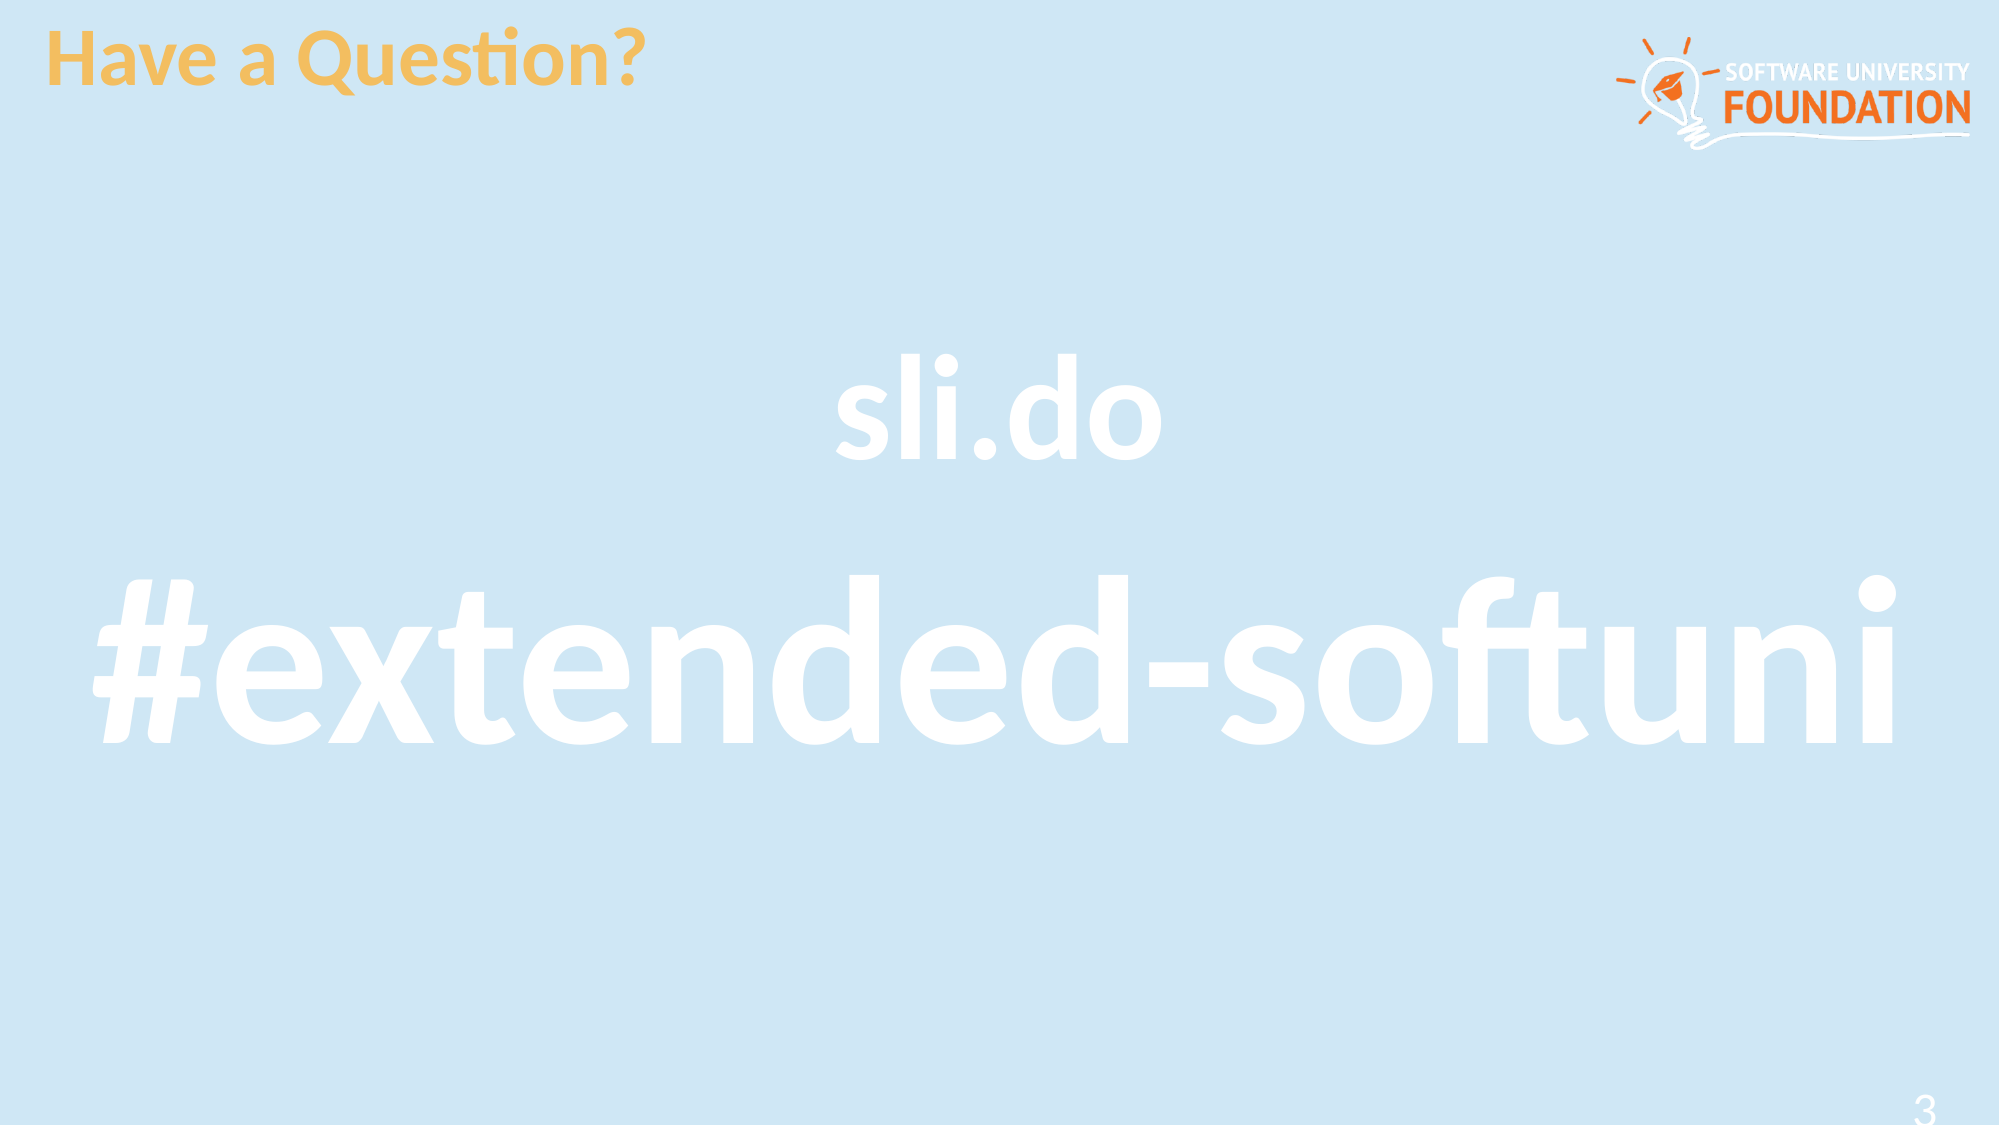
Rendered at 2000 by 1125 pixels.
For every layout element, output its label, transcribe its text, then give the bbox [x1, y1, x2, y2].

picture [1612, 37, 1970, 163]
text_box sli.do #extended-softuni [31, 294, 1968, 831]
title Have a Question? [30, 6, 1602, 189]
slide_number <number> [1897, 1070, 1968, 1103]
